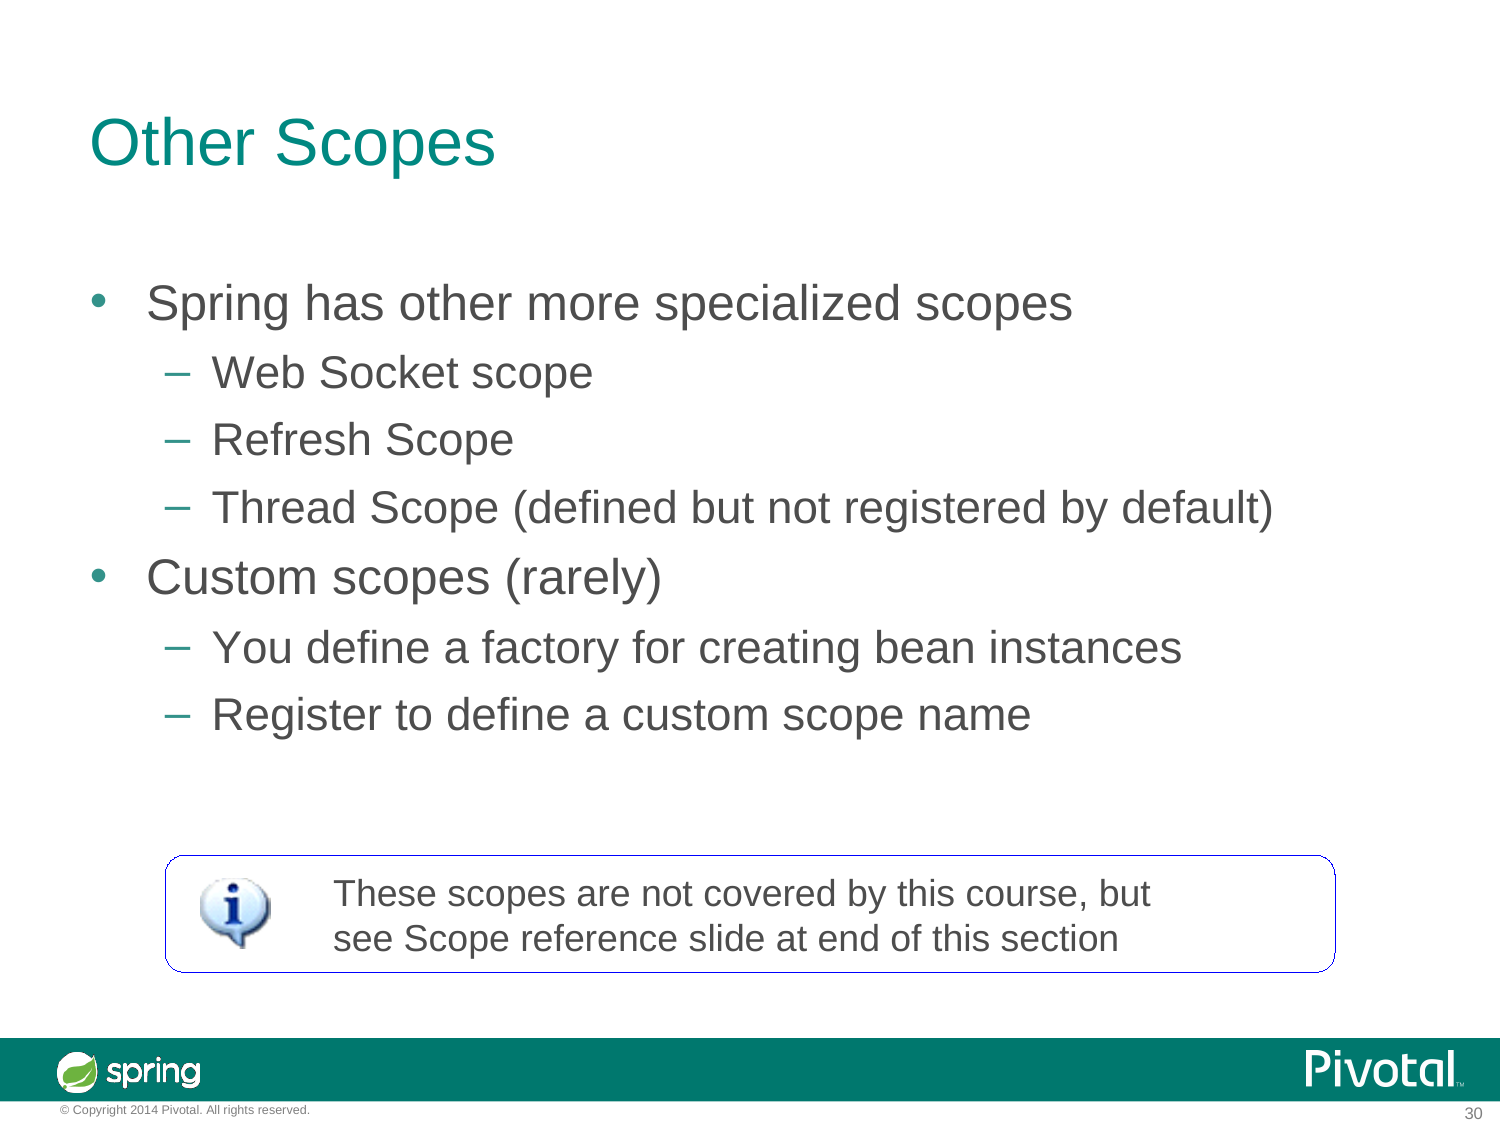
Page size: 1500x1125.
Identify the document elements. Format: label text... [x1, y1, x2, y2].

picture [32, 1041, 210, 1103]
text_box These scopes are not covered by this course, but see Scope reference slide at end of this section [165, 855, 1336, 973]
list Spring has other more specialized scopes Web Socket scope Refresh Scope Thread Scope (defined but not registered by default) Custom scopes (rarely) You define a factory for creating bean instances Register to define a custom scope name [75, 262, 1426, 1005]
title Other Scopes [75, 45, 1426, 233]
picture [200, 878, 271, 950]
picture [1306, 1050, 1464, 1087]
